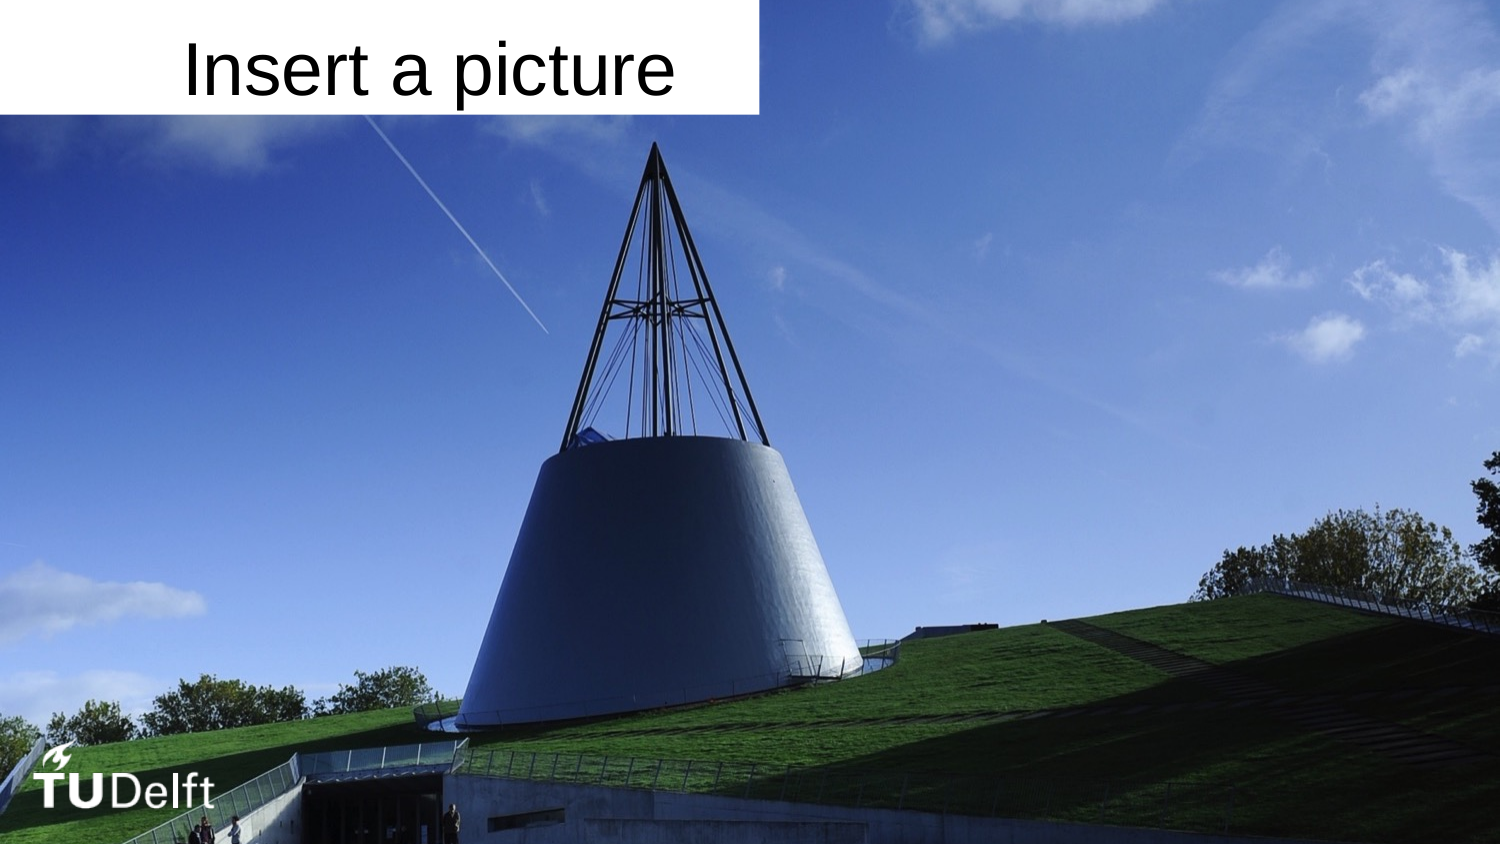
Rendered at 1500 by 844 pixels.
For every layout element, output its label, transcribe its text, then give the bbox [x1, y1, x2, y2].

picture [0, 0, 1500, 844]
text_box Insert a picture [167, 13, 844, 118]
text_box [0, 0, 760, 115]
